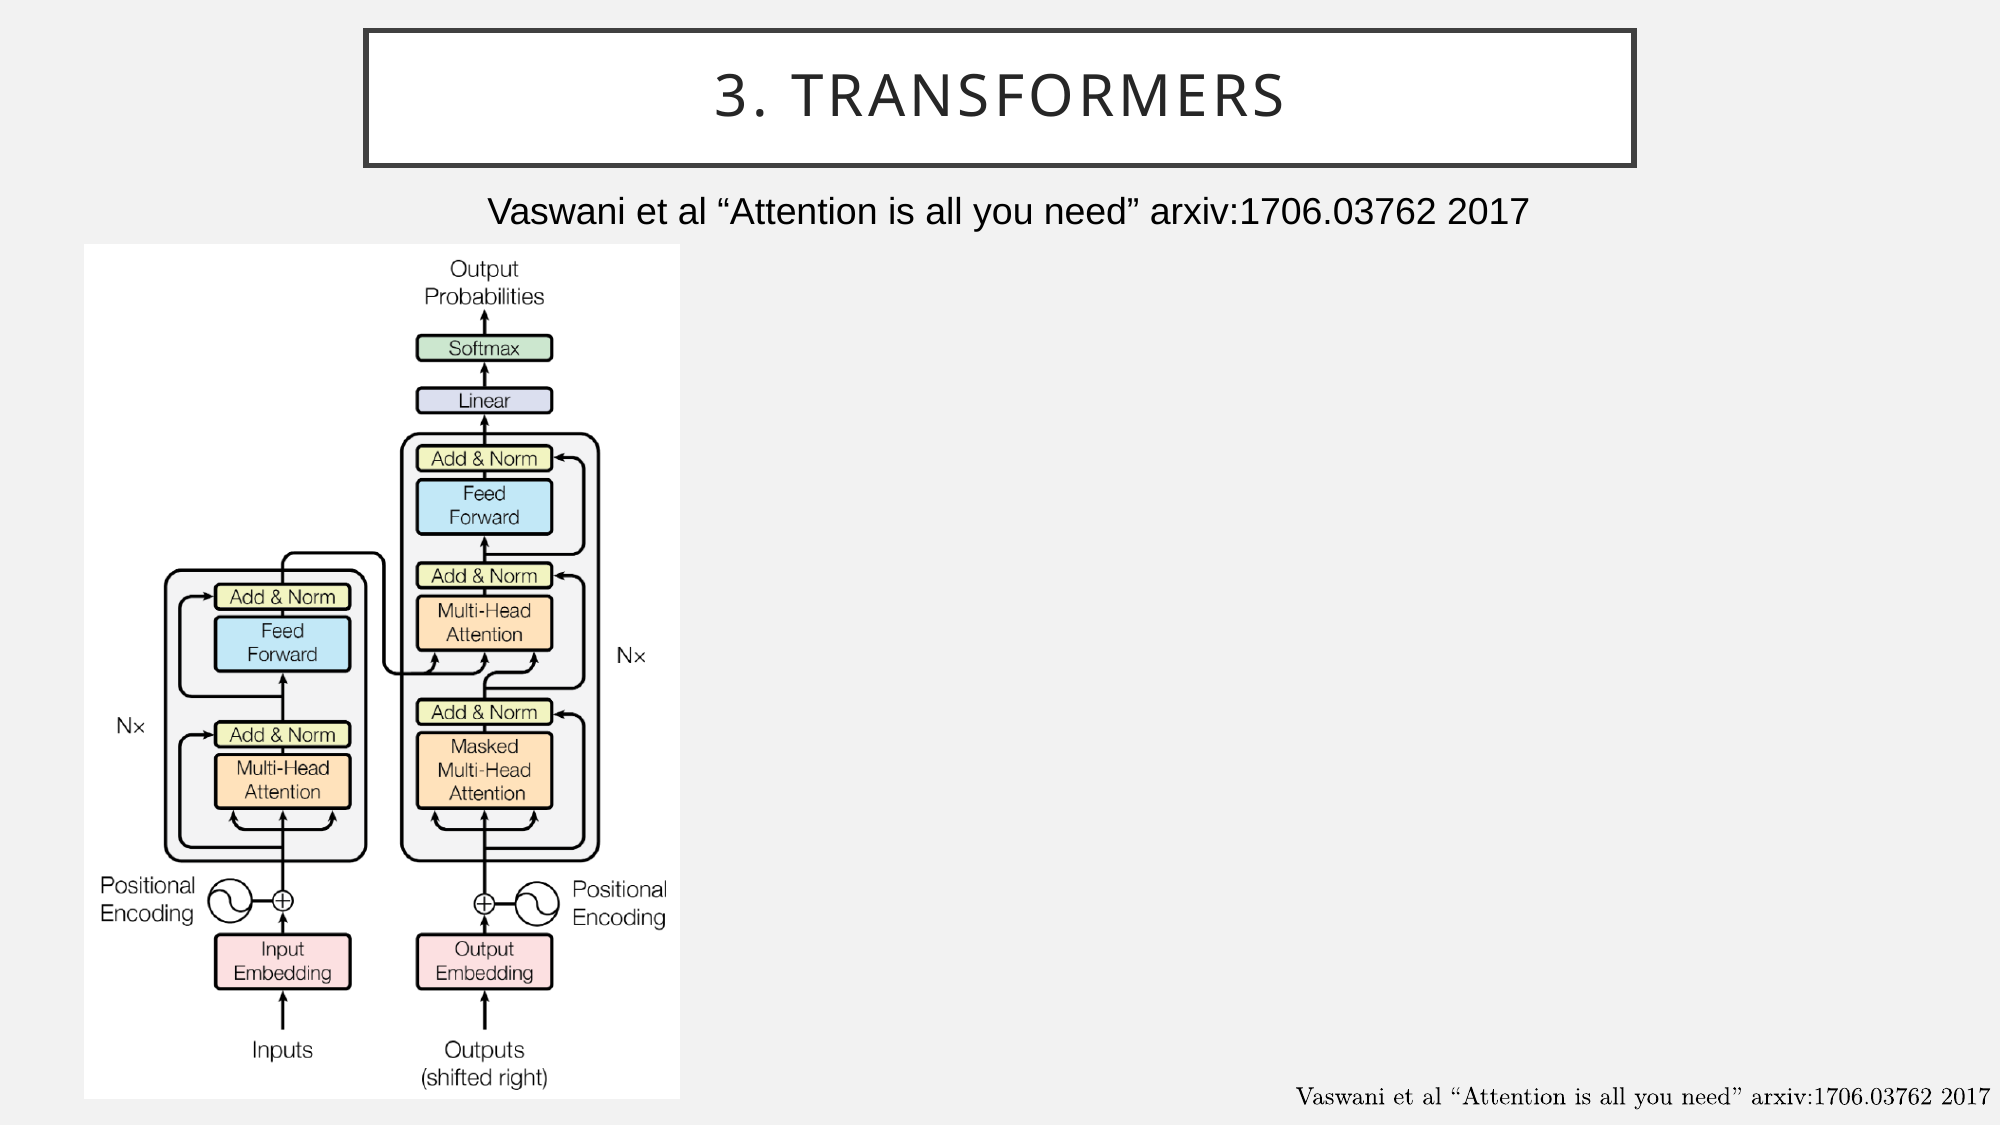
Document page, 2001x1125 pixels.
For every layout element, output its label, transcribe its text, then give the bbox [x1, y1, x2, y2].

text_box [1883, 1087, 1895, 1105]
text_box [1921, 1087, 1932, 1105]
text_box [1393, 1093, 1404, 1105]
text_box [1553, 1093, 1566, 1105]
text_box [1839, 1087, 1850, 1105]
text_box [1908, 1087, 1919, 1105]
text_box [1499, 1093, 1510, 1105]
text_box [1793, 1093, 1806, 1105]
text_box [1967, 1087, 1977, 1105]
text_box [1871, 1087, 1882, 1105]
title 3. Transformers [366, 30, 1634, 166]
text_box [1695, 1093, 1717, 1105]
text_box [1423, 1087, 1442, 1105]
text_box [1851, 1087, 1863, 1105]
text_box [1365, 1093, 1385, 1105]
text_box [1647, 1093, 1659, 1105]
text_box [1815, 1087, 1824, 1105]
text_box [1313, 1093, 1334, 1105]
text_box [1575, 1093, 1581, 1105]
text_box [1941, 1087, 1952, 1105]
text_box [1511, 1093, 1524, 1105]
text_box Vaswani et al “Attention is all you need” arxiv:1706.03762 2017 [472, 183, 1546, 240]
text_box [1634, 1093, 1647, 1110]
text_box [1979, 1087, 1991, 1105]
text_box [1489, 1089, 1498, 1105]
text_box [1523, 1089, 1532, 1105]
text_box [1462, 1086, 1480, 1105]
picture [84, 244, 680, 1099]
text_box [1296, 1087, 1314, 1105]
text_box [1533, 1093, 1540, 1105]
text_box [1659, 1093, 1673, 1105]
text_box [1600, 1087, 1626, 1105]
text_box [1751, 1093, 1793, 1105]
text_box [1540, 1093, 1552, 1105]
text_box [1480, 1089, 1489, 1105]
text_box [1718, 1087, 1731, 1105]
text_box [1954, 1087, 1965, 1105]
text_box [1335, 1093, 1364, 1105]
text_box [1827, 1087, 1838, 1105]
text_box [1682, 1093, 1695, 1105]
text_box [1582, 1093, 1591, 1105]
text_box [1404, 1089, 1413, 1105]
text_box [1896, 1087, 1908, 1105]
